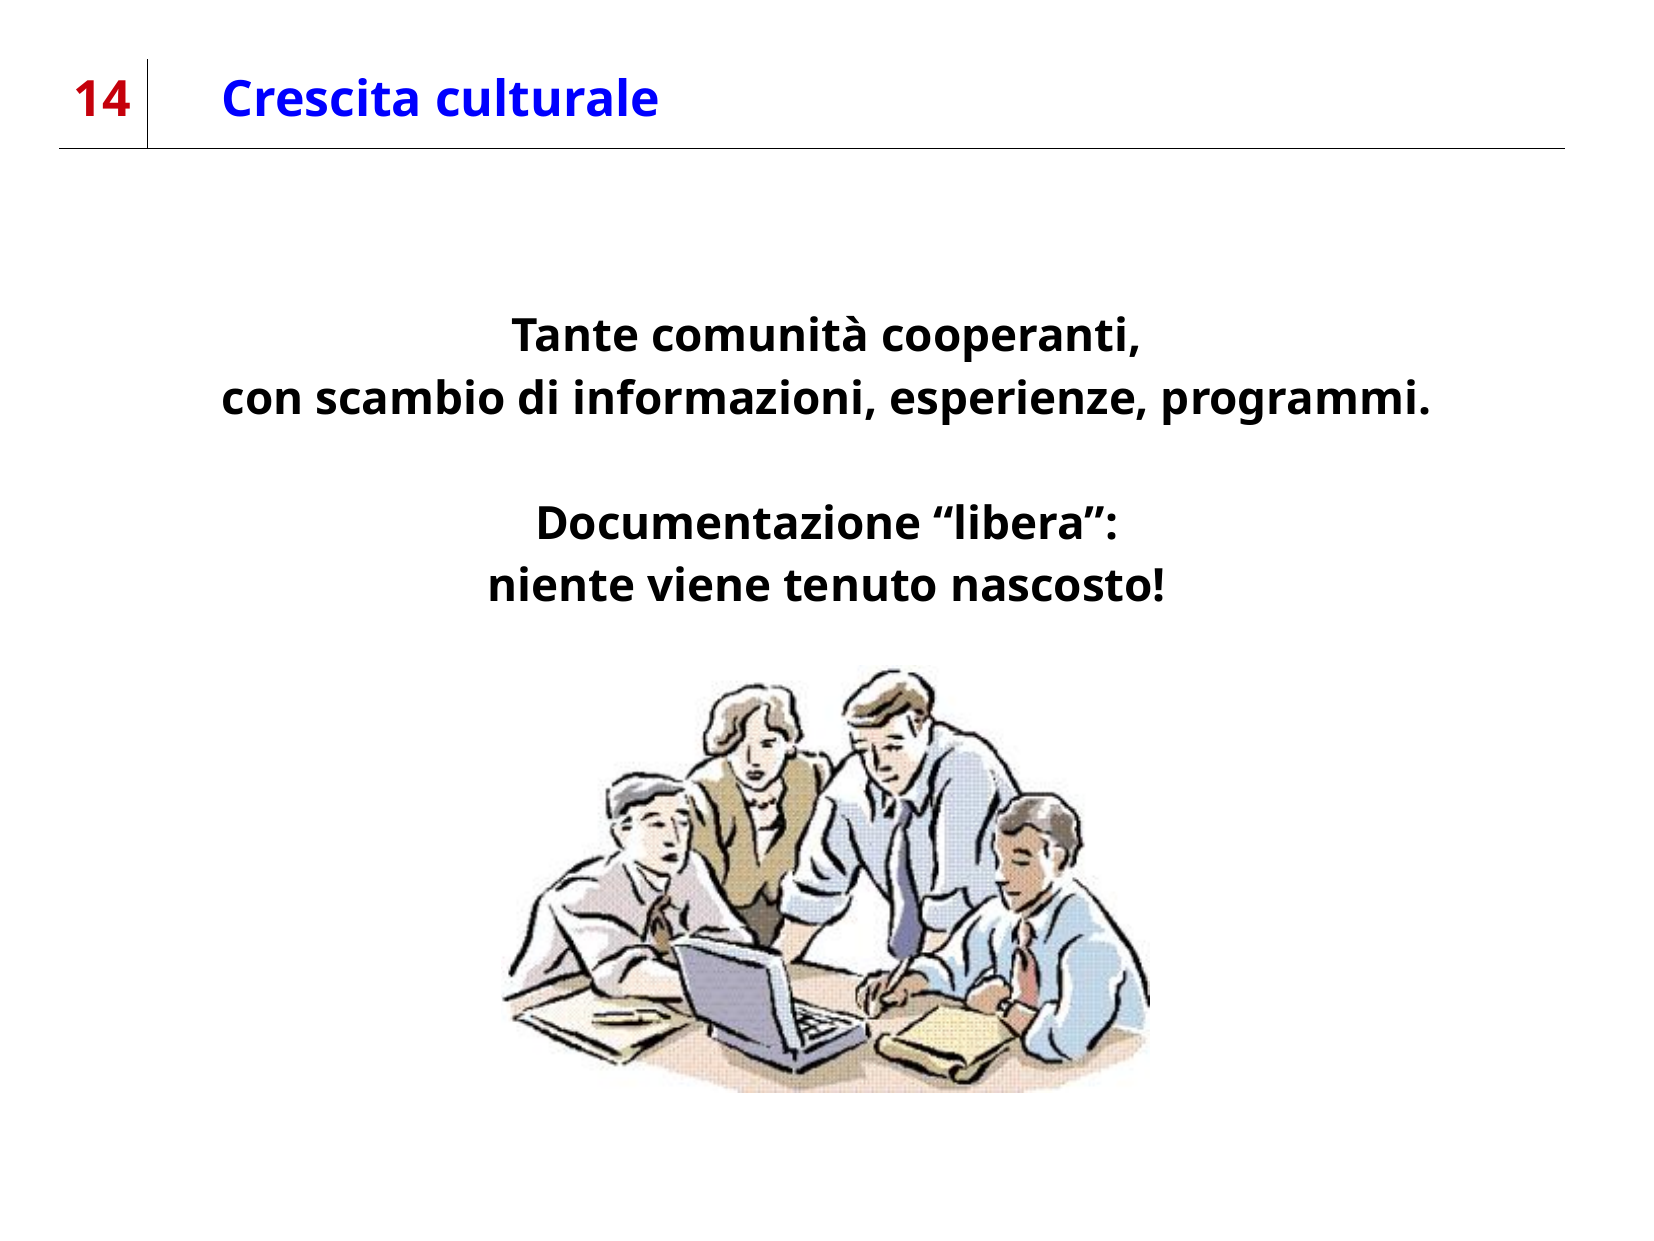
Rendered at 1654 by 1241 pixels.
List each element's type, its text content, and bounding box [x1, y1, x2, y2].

picture [501, 665, 1150, 1093]
text_box Tante comunità cooperanti, con scambio di informazioni, esperienze, programmi. Documentazione “libera”: niente viene tenuto nascosto! [147, 295, 1506, 630]
text_box 14 Crescita culturale [59, 55, 1565, 129]
